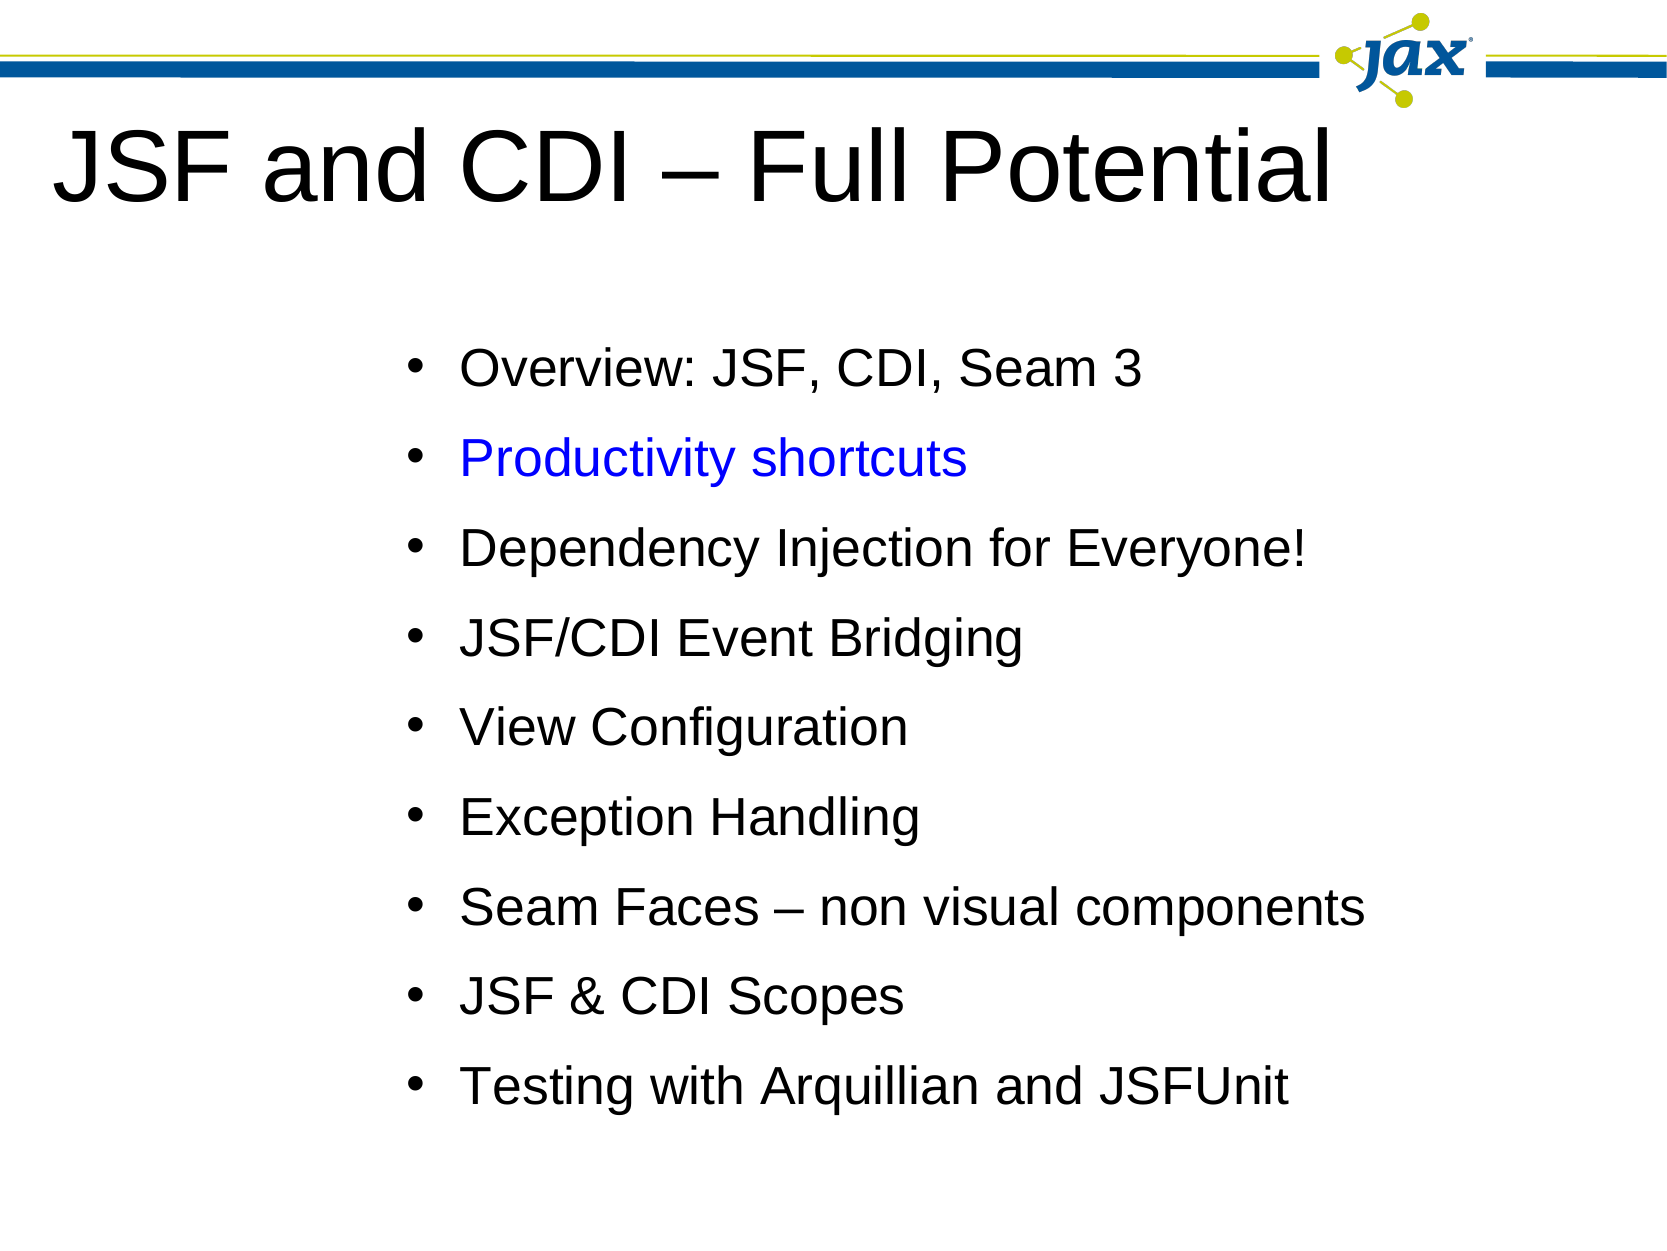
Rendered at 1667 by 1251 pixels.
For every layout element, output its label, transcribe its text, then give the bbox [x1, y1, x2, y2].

title JSF and CDI – Full Potential [37, 91, 1651, 230]
picture [1335, 13, 1473, 91]
list Overview: JSF, CDI, Seam 3 Productivity shortcuts Dependency Injection for Everyone! JSF/CDI Event Bridging View Configuration Exception Handling Seam Faces – non visual components JSF & CDI Scopes Testing with Arquillian and JSFUnit [37, 300, 1613, 1126]
